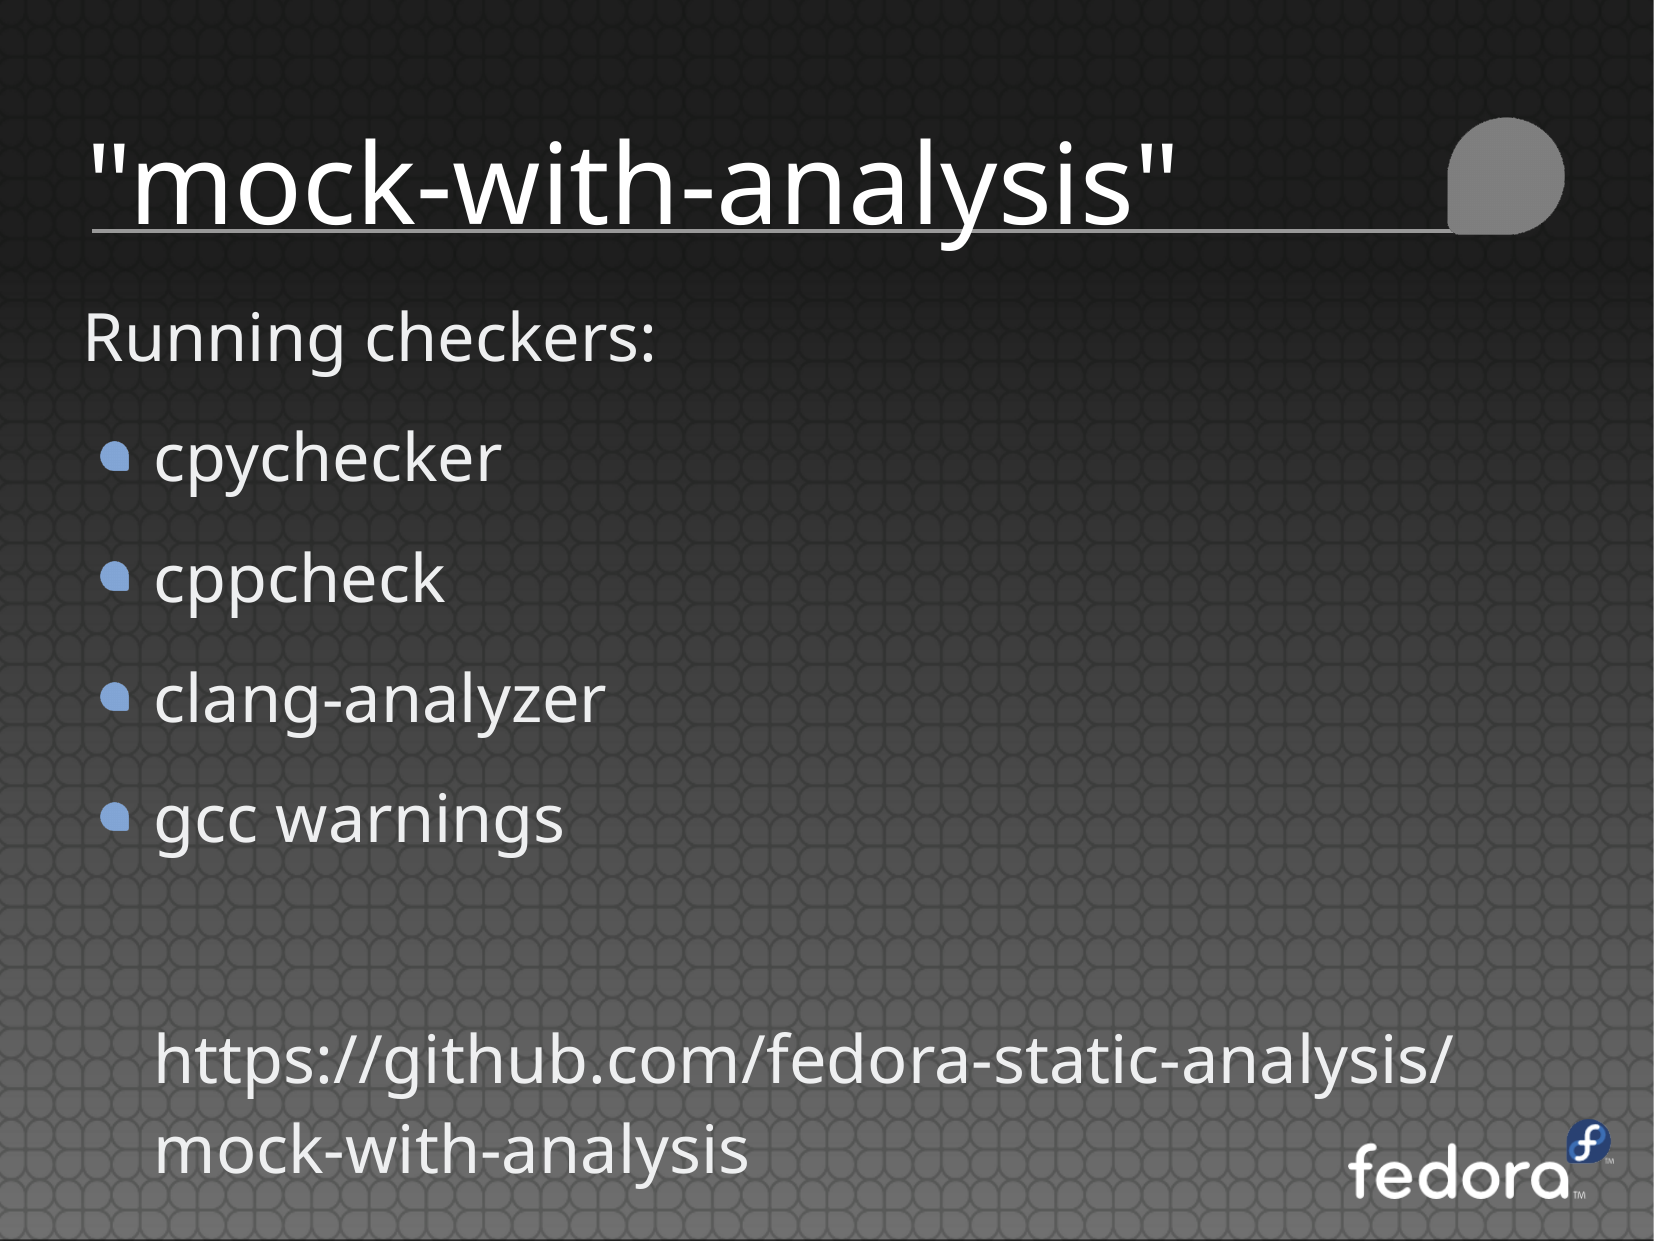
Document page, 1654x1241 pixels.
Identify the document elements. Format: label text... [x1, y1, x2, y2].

list Running checkers: cpychecker cppcheck clang-analyzer gcc warnings https://github.com/fedora-static-analysis/mock-with-analysis [82, 290, 1571, 1090]
title "mock-with-analysis" [86, 110, 1576, 251]
picture [0, 0, 1654, 1241]
